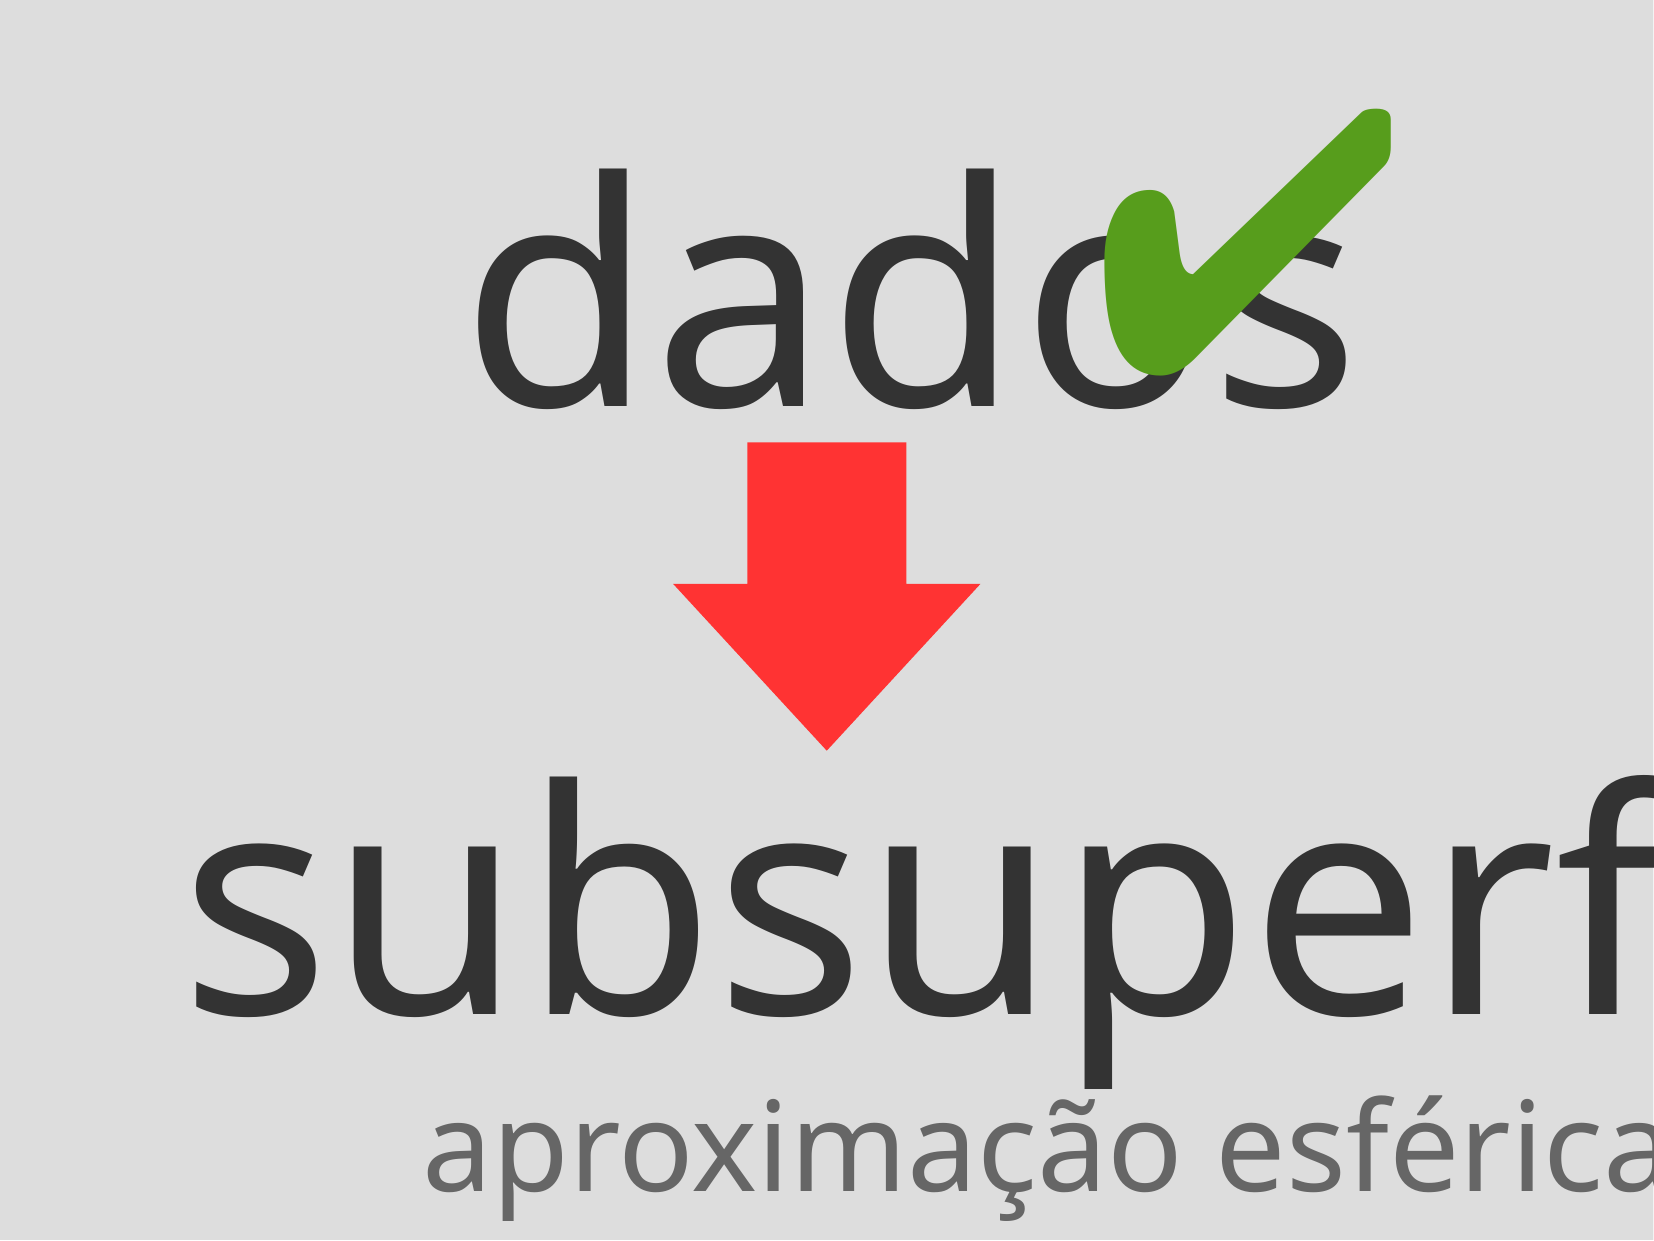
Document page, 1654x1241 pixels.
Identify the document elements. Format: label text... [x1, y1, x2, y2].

text_box [1081, 36, 1654, 473]
text_box aproximação esférica [407, 1049, 1247, 1210]
text_box subsuperfície [165, 673, 1630, 1050]
text_box [673, 442, 981, 673]
text_box dados [446, 65, 1081, 442]
